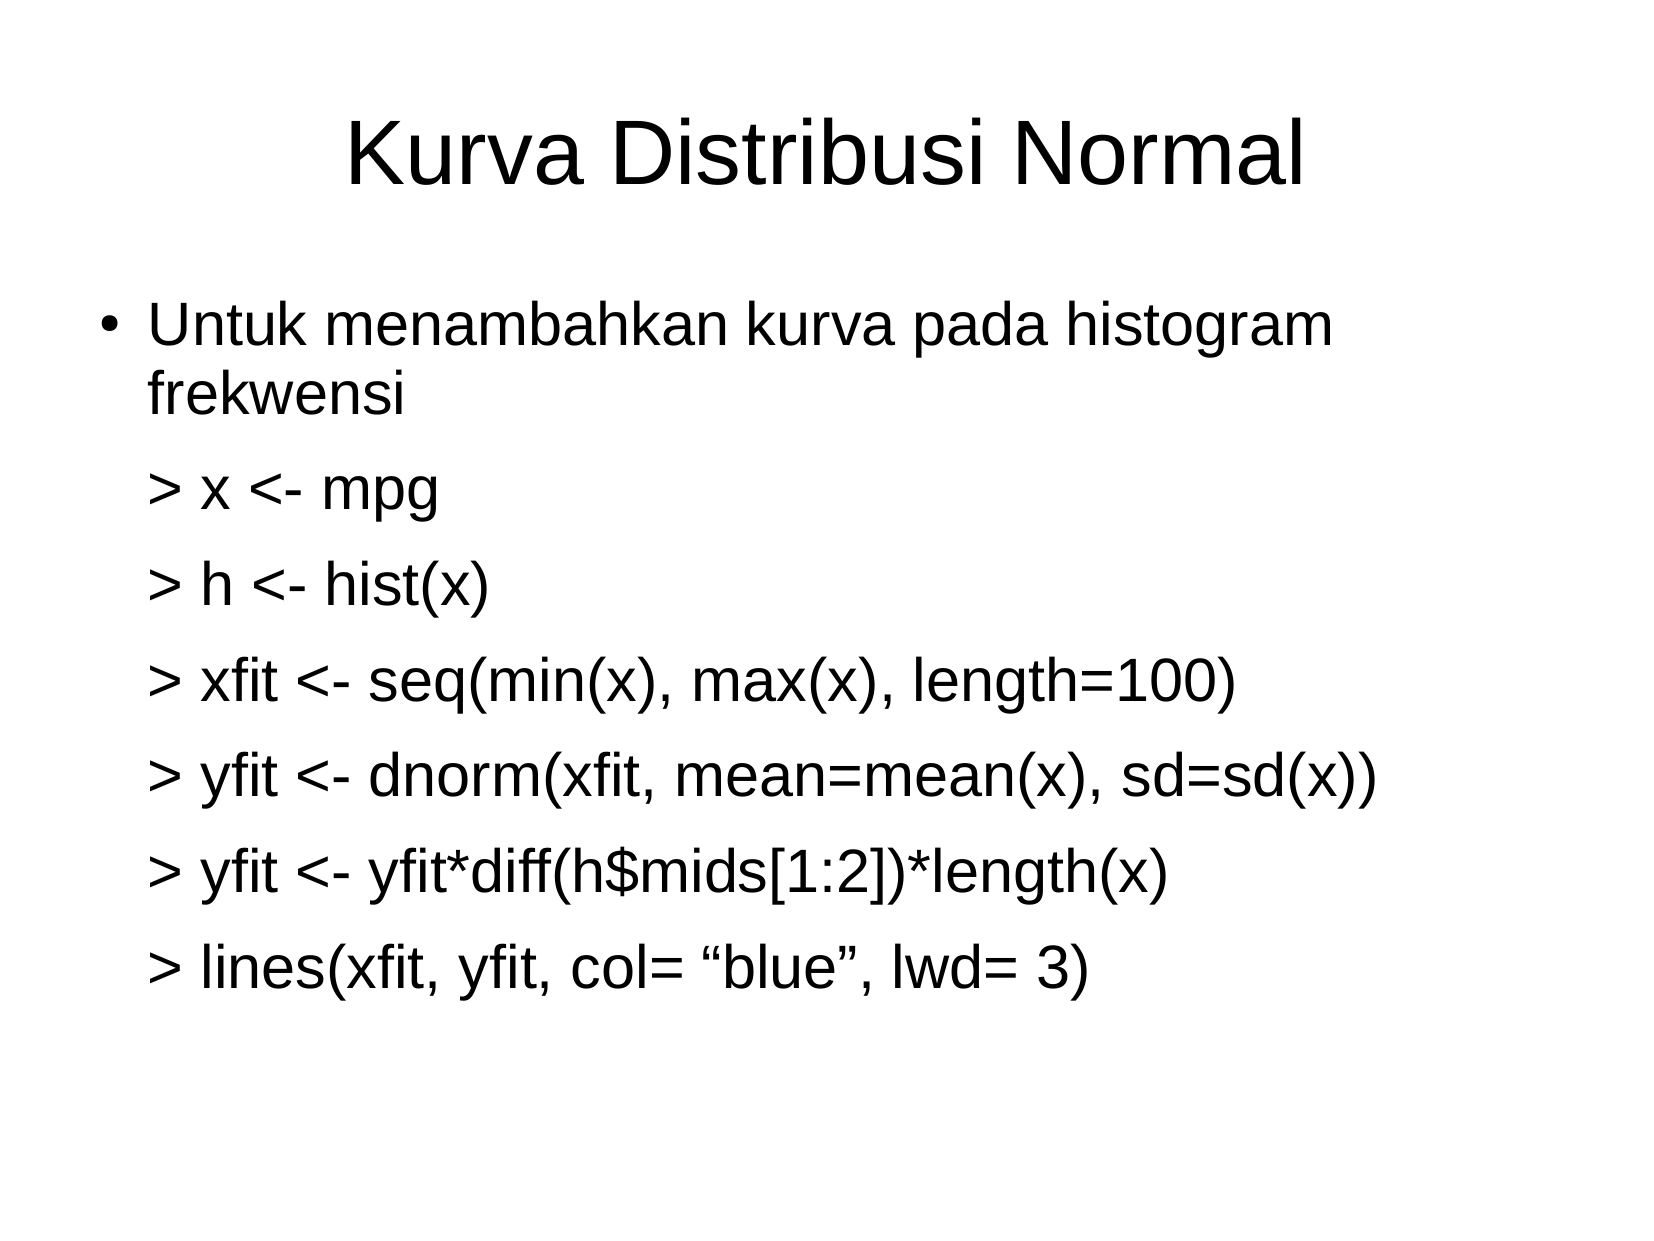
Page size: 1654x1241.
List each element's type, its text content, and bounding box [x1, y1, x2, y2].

list Untuk menambahkan kurva pada histogram frekwensi > x <- mpg > h <- hist(x) > xfit <- seq(min(x), max(x), length=100) > yfit <- dnorm(xfit, mean=mean(x), sd=sd(x)) > yfit <- yfit*diff(h$mids[1:2])*length(x) > lines(xfit, yfit, col= “blue”, lwd= 3) [82, 290, 1571, 1010]
title Kurva Distribusi Normal [82, 49, 1571, 257]
